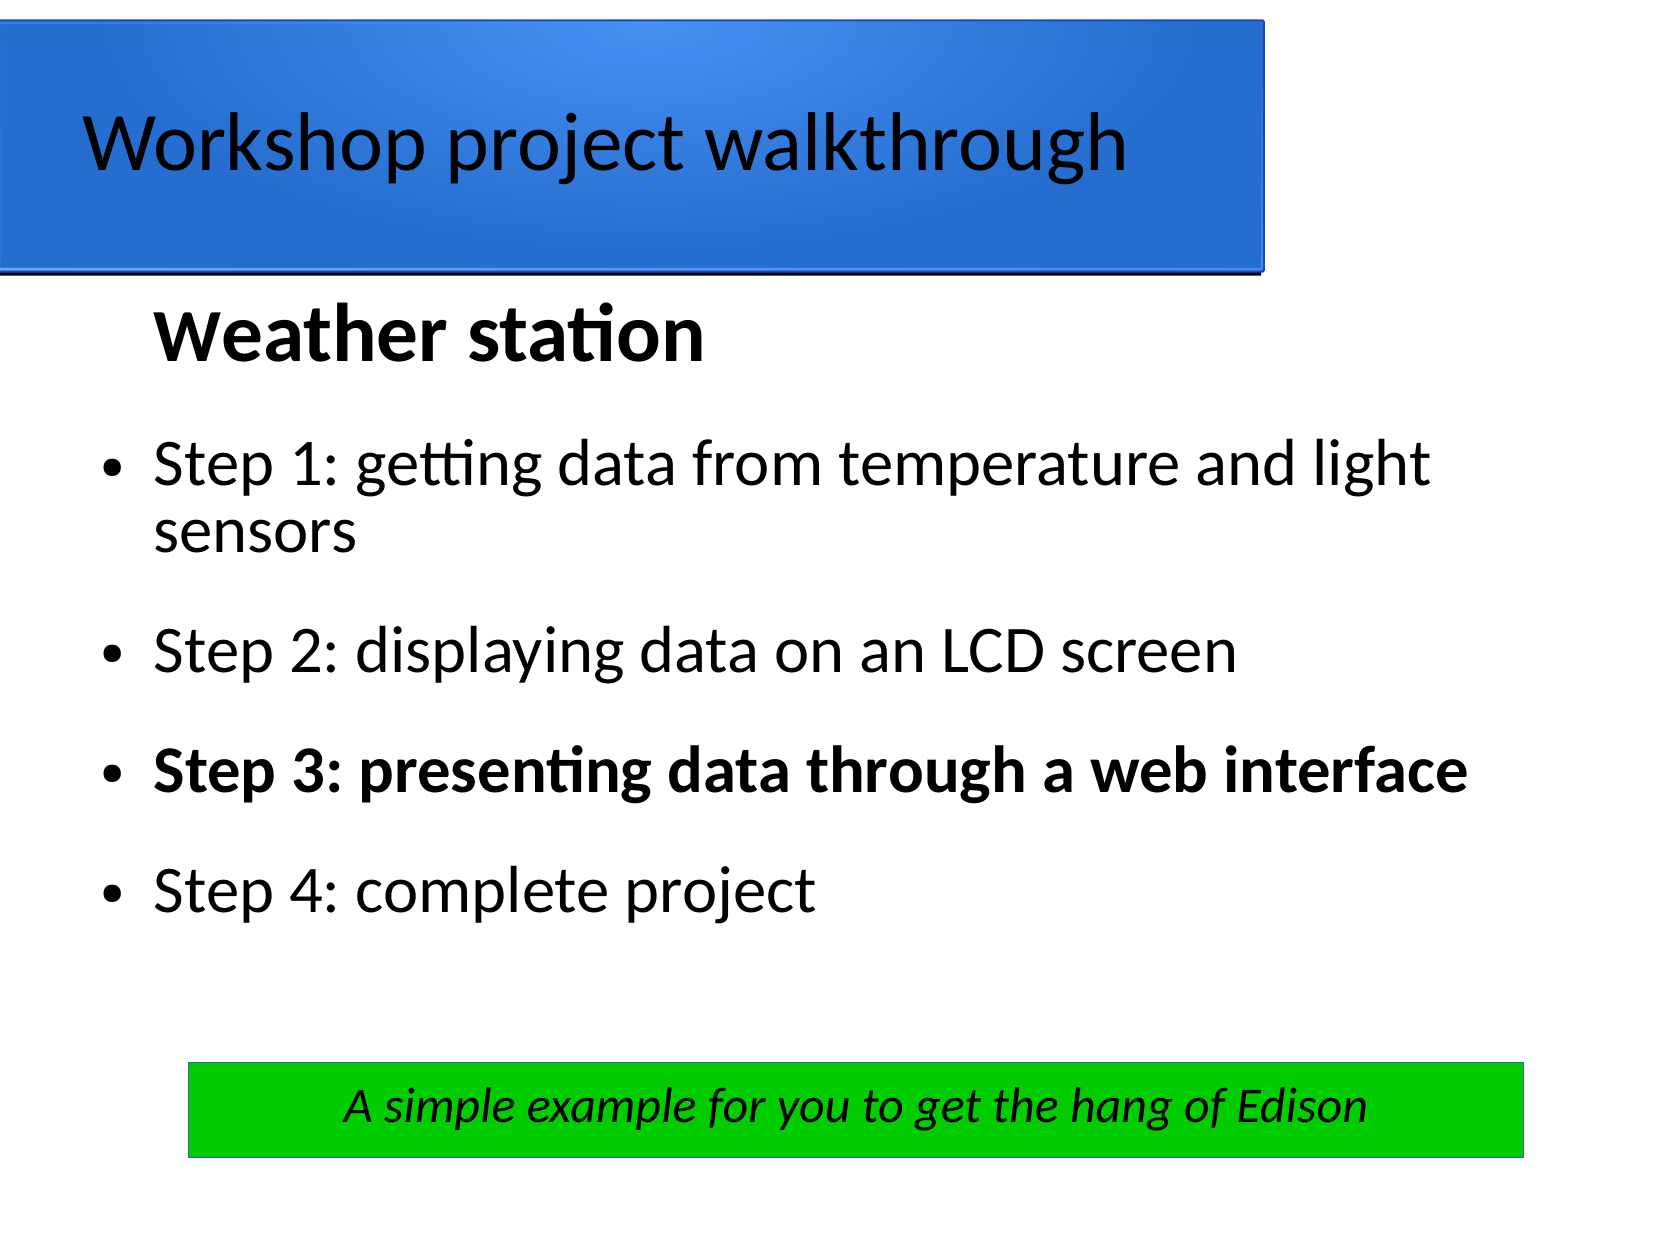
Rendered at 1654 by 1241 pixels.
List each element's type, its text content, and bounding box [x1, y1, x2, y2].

list Weather station Step 1: getting data from temperature and light sensors Step 2: displaying data on an LCD screen Step 3: presenting data through a web interface Step 4: complete project [82, 299, 1571, 1019]
title Workshop project walkthrough [82, 47, 1235, 252]
text_box A simple example for you to get the hang of Edison [188, 1062, 1524, 1158]
